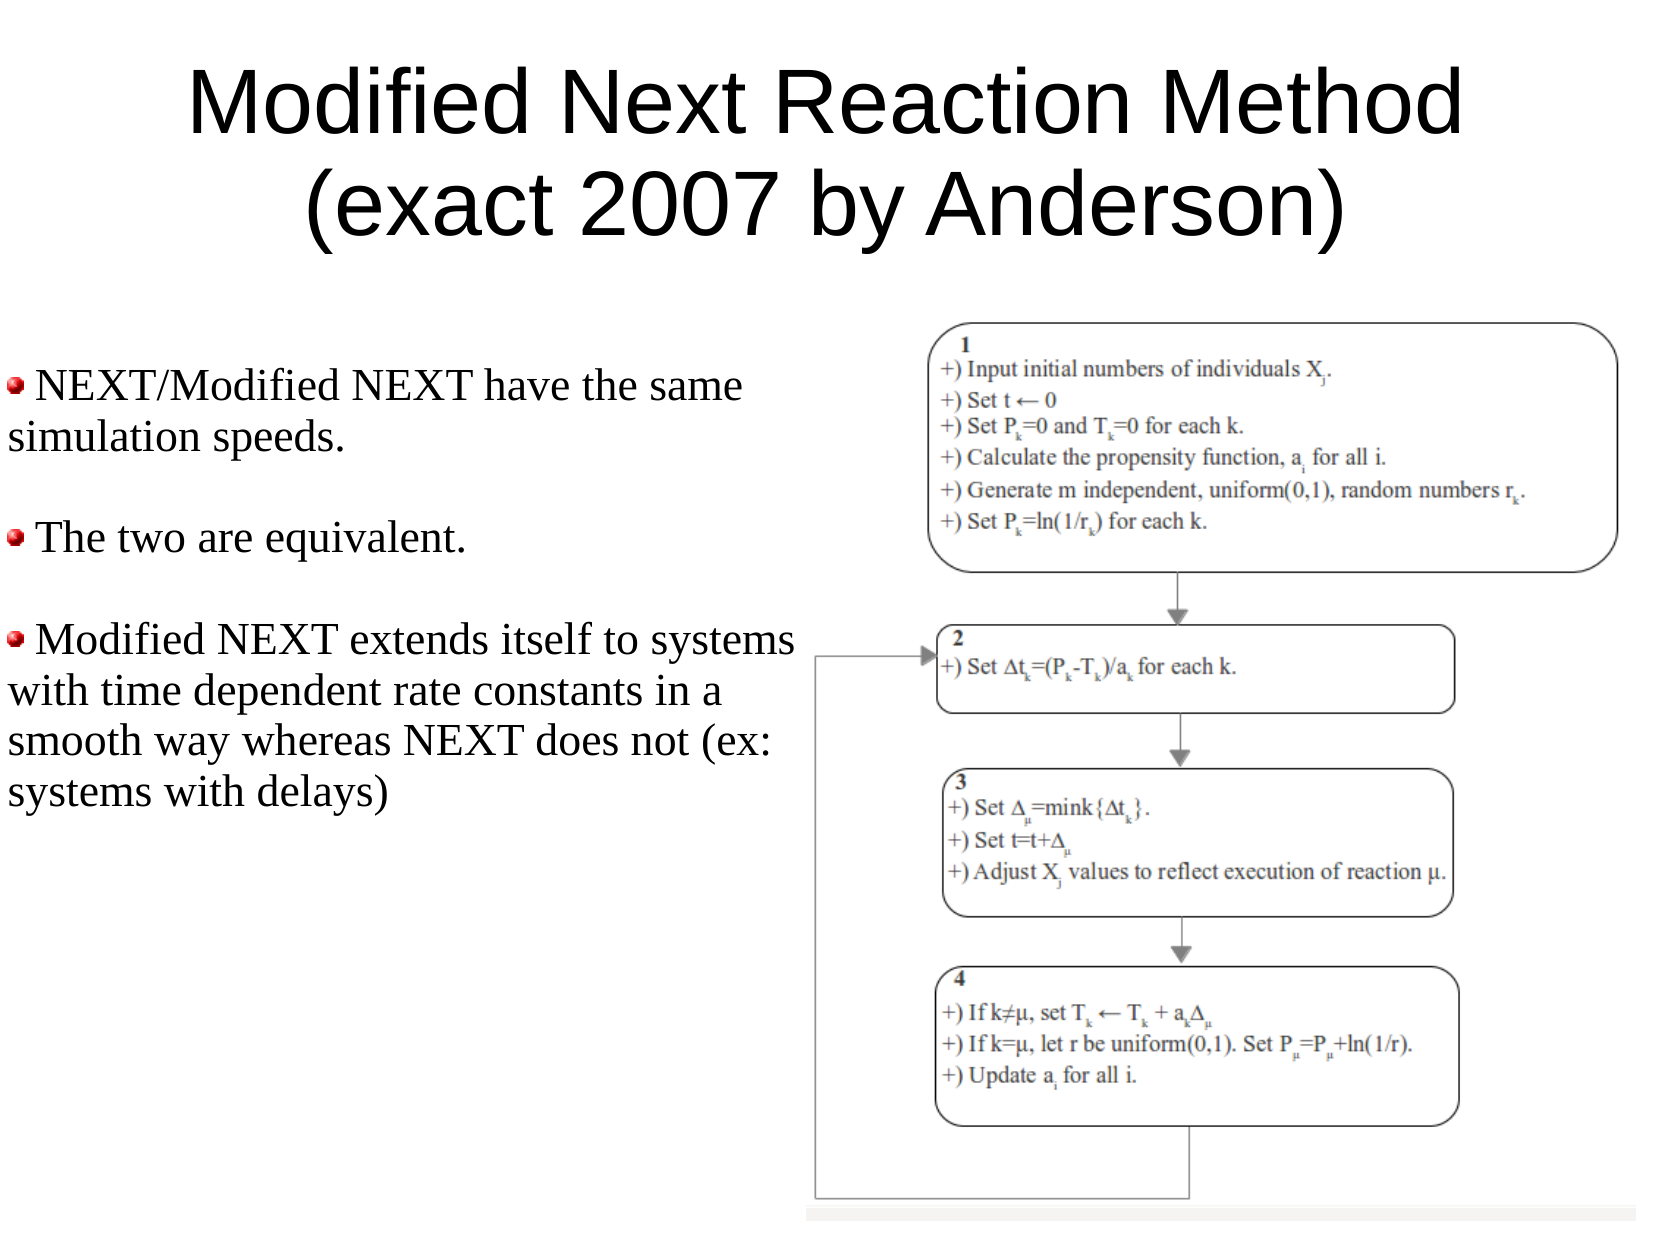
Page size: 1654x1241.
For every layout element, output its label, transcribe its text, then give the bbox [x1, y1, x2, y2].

subtitle NEXT/Modified NEXT have the same simulation speeds. The two are equivalent. Modified NEXT extends itself to systems with time dependent rate constants in a smooth way whereas NEXT does not (ex: systems with delays) [7, 360, 806, 817]
title Modified Next Reaction Method (exact 2007 by Anderson) [82, 49, 1571, 257]
picture [806, 314, 1636, 1221]
